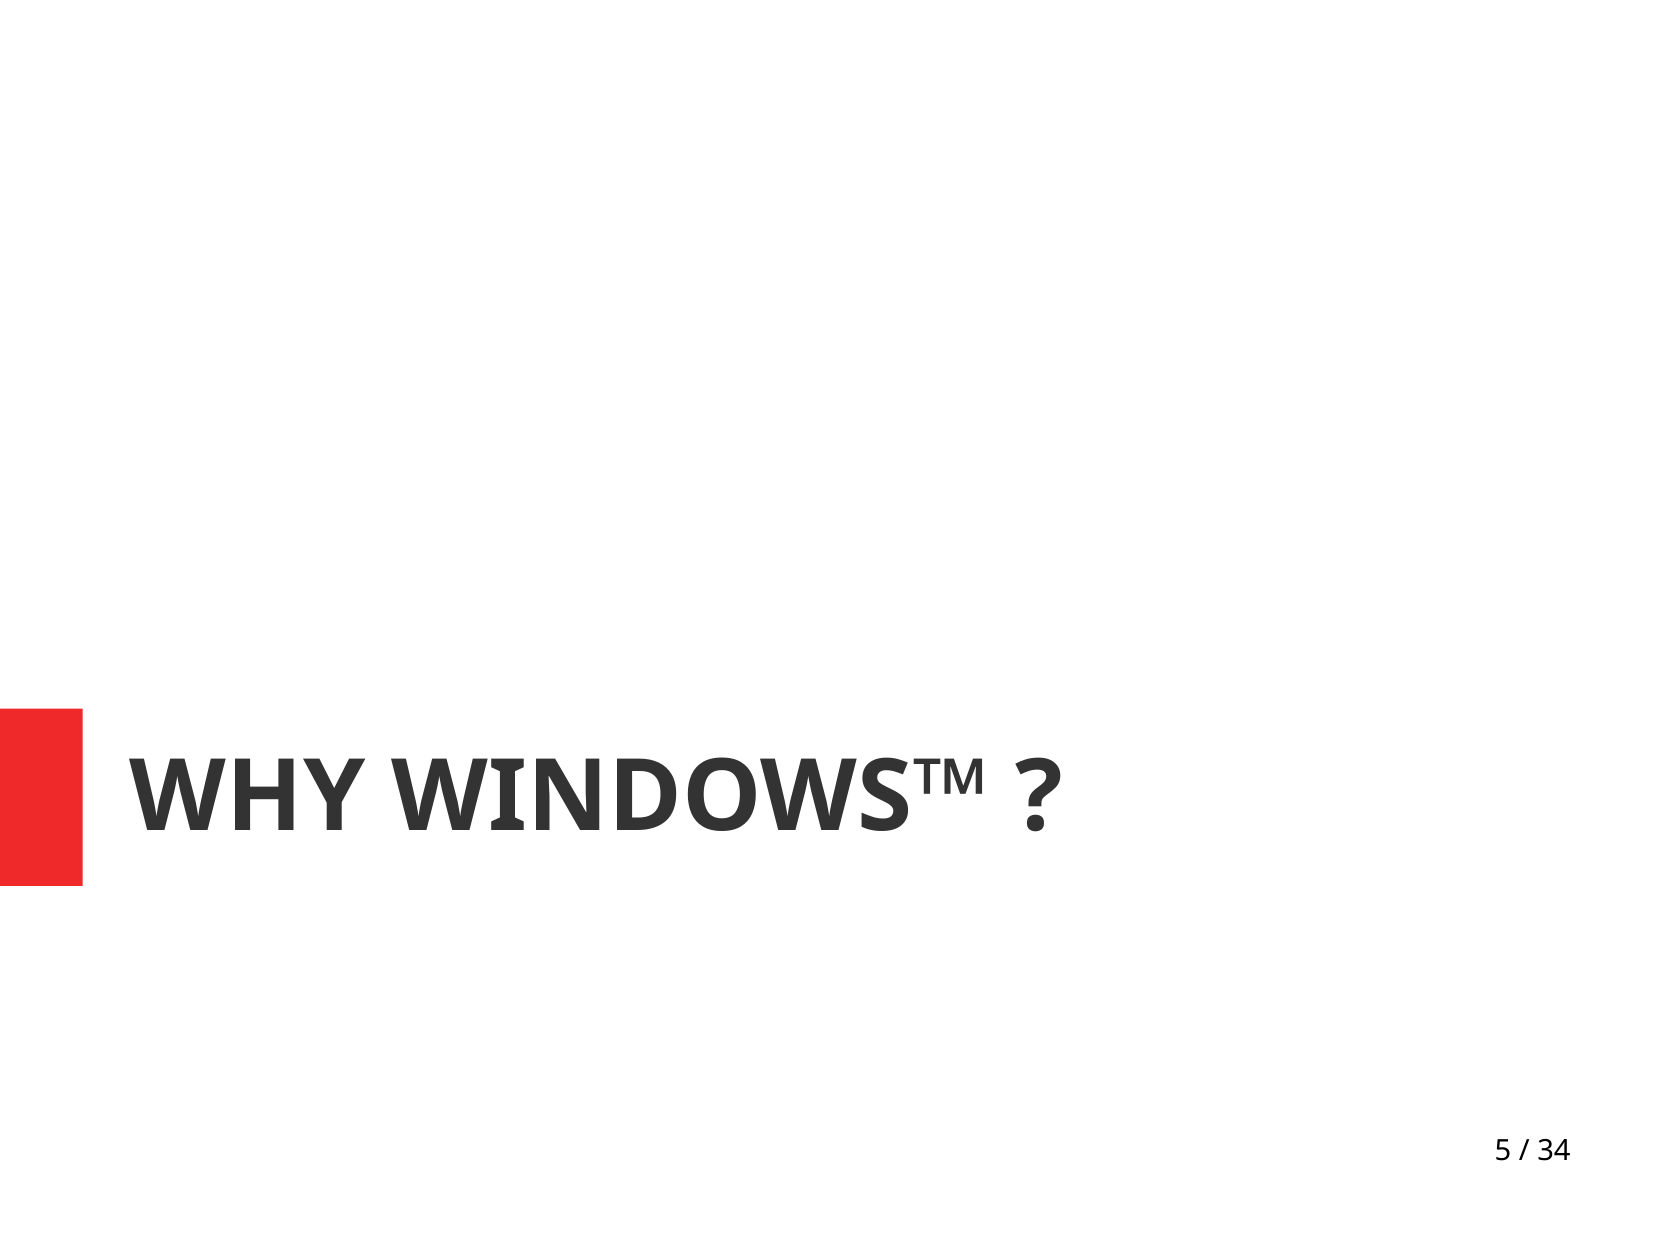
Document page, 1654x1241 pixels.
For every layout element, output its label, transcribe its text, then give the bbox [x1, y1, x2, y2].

title WHY WINDOWS™ ? [129, 673, 1536, 910]
